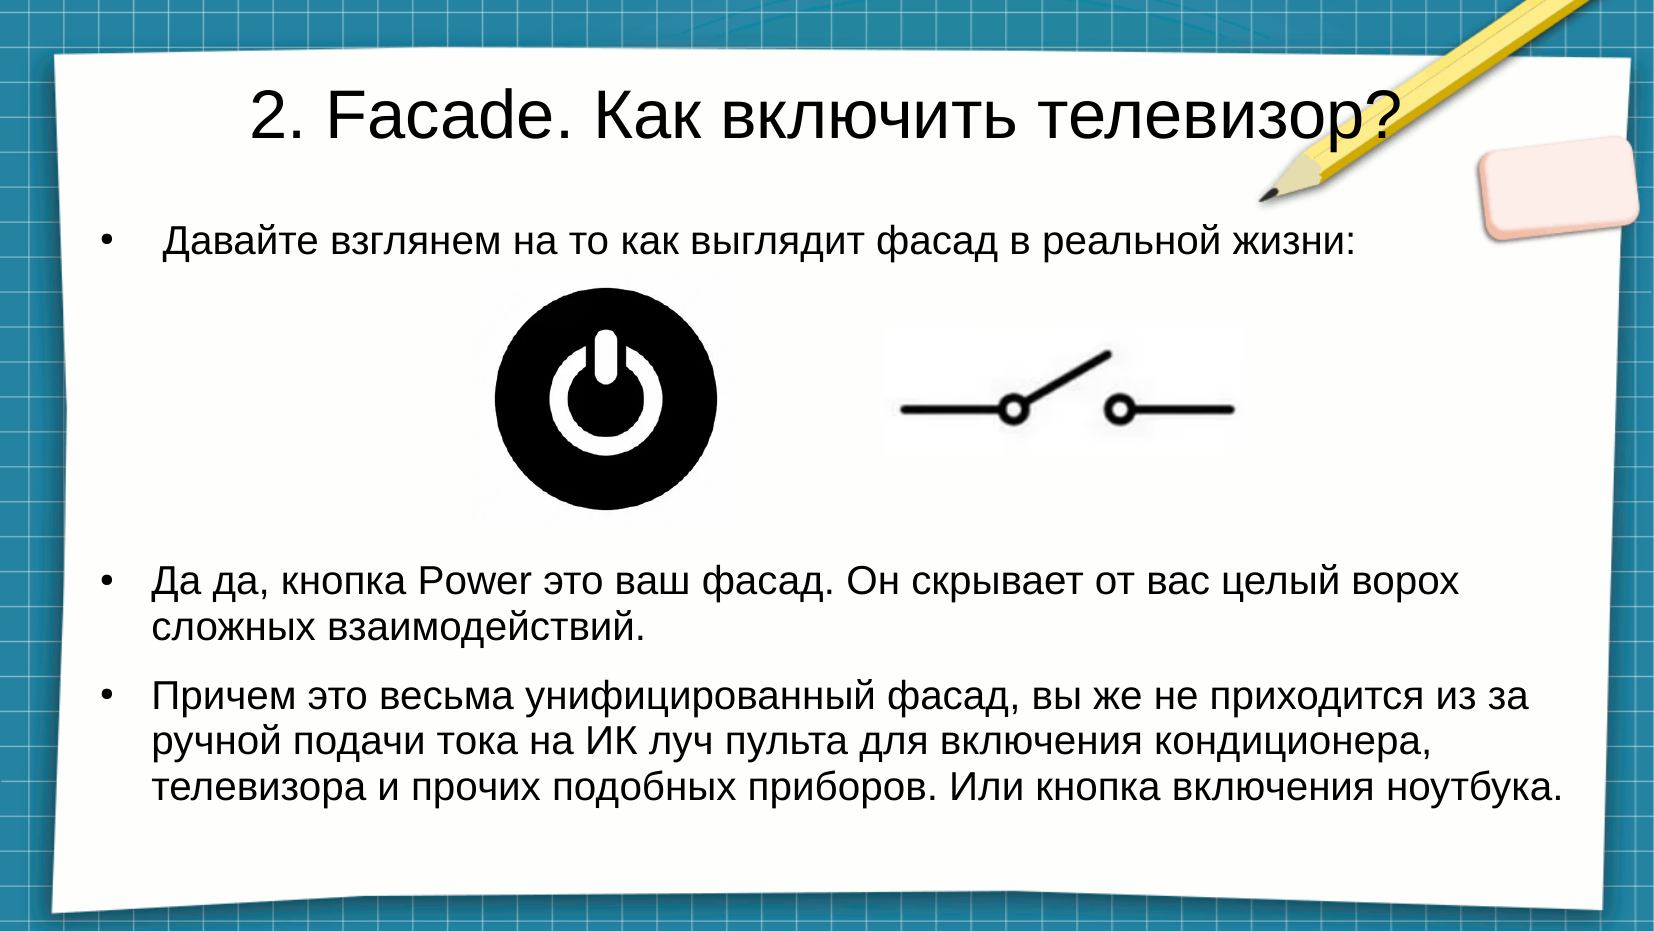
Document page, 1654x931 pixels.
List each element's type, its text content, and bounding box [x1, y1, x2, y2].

list Давайте взглянем на то как выглядит фасад в реальной жизни: Да да, кнопка Power это ваш фасад. Он скрывает от вас целый ворох сложных взаимодействий. Причем это весьма унифицированный фасад, вы же не приходится из за ручной подачи тока на ИК луч пульта для включения кондиционера, телевизора и прочих подобных приборов. Или кнопка включения ноутбука. [82, 217, 1571, 857]
title 2. Facade. Как включить телевизор? [82, 37, 1571, 193]
picture [0, 0, 1654, 931]
